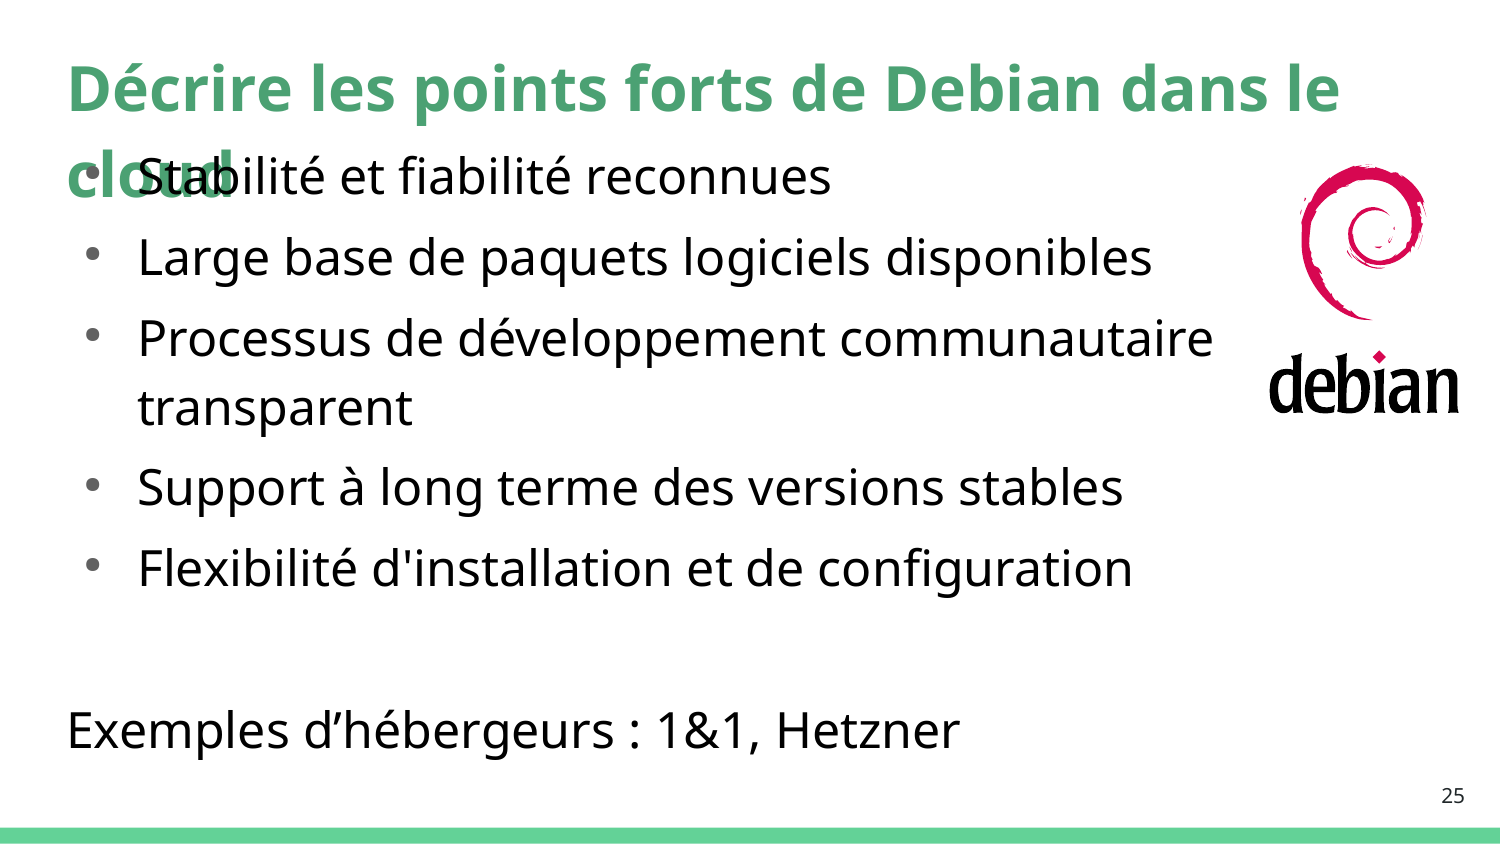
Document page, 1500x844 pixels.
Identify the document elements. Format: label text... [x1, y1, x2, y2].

title Décrire les points forts de Debian dans le cloud [51, 23, 1477, 117]
text_box <numéro> [1389, 764, 1480, 830]
picture [1269, 164, 1459, 414]
list Stabilité et fiabilité reconnues Large base de paquets logiciels disponibles Processus de développement communautaire transparent Support à long terme des versions stables Flexibilité d'installation et de configuration Exemples d’hébergeurs : 1&1, Hetzner [51, 120, 1241, 827]
